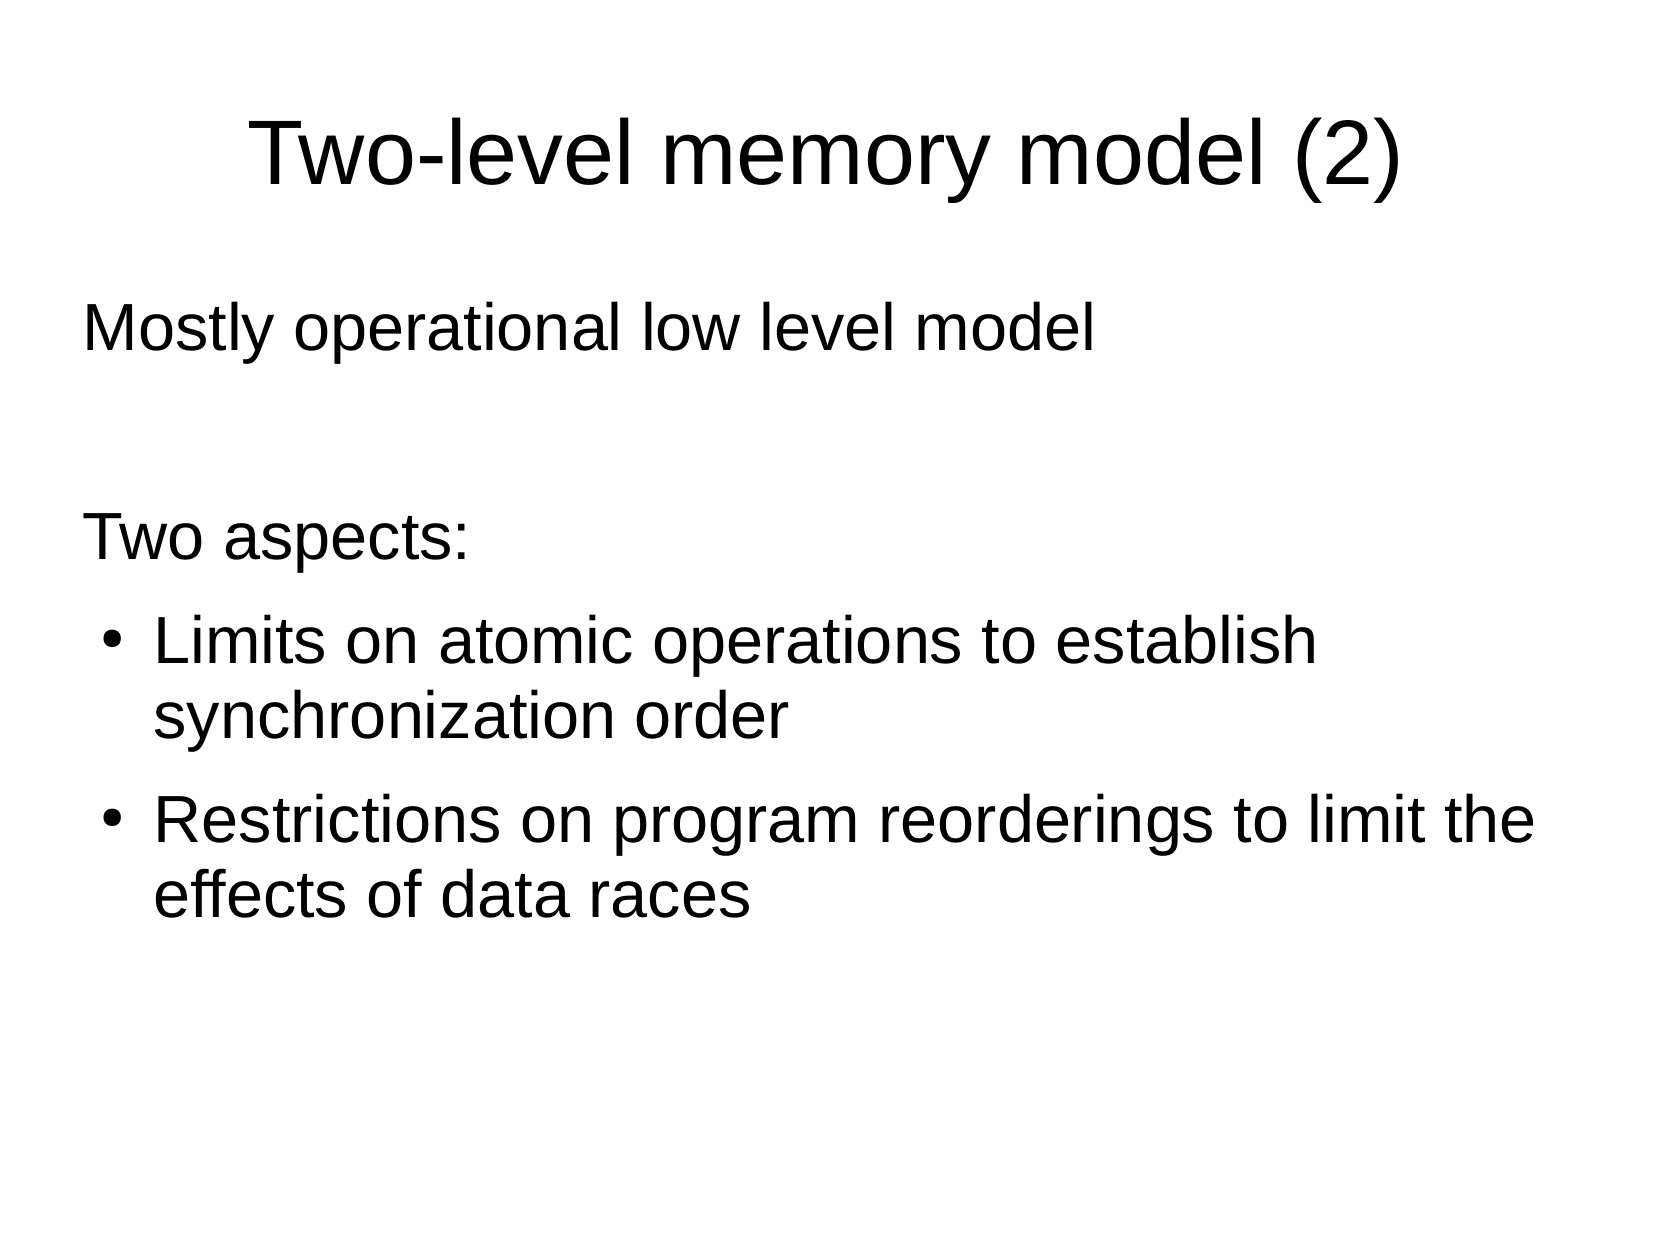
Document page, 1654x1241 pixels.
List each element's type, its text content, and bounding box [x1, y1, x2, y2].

list Mostly operational low level model Two aspects: Limits on atomic operations to establish synchronization order Restrictions on program reorderings to limit the effects of data races [82, 290, 1571, 1081]
title Two-level memory model (2) [82, 49, 1571, 257]
